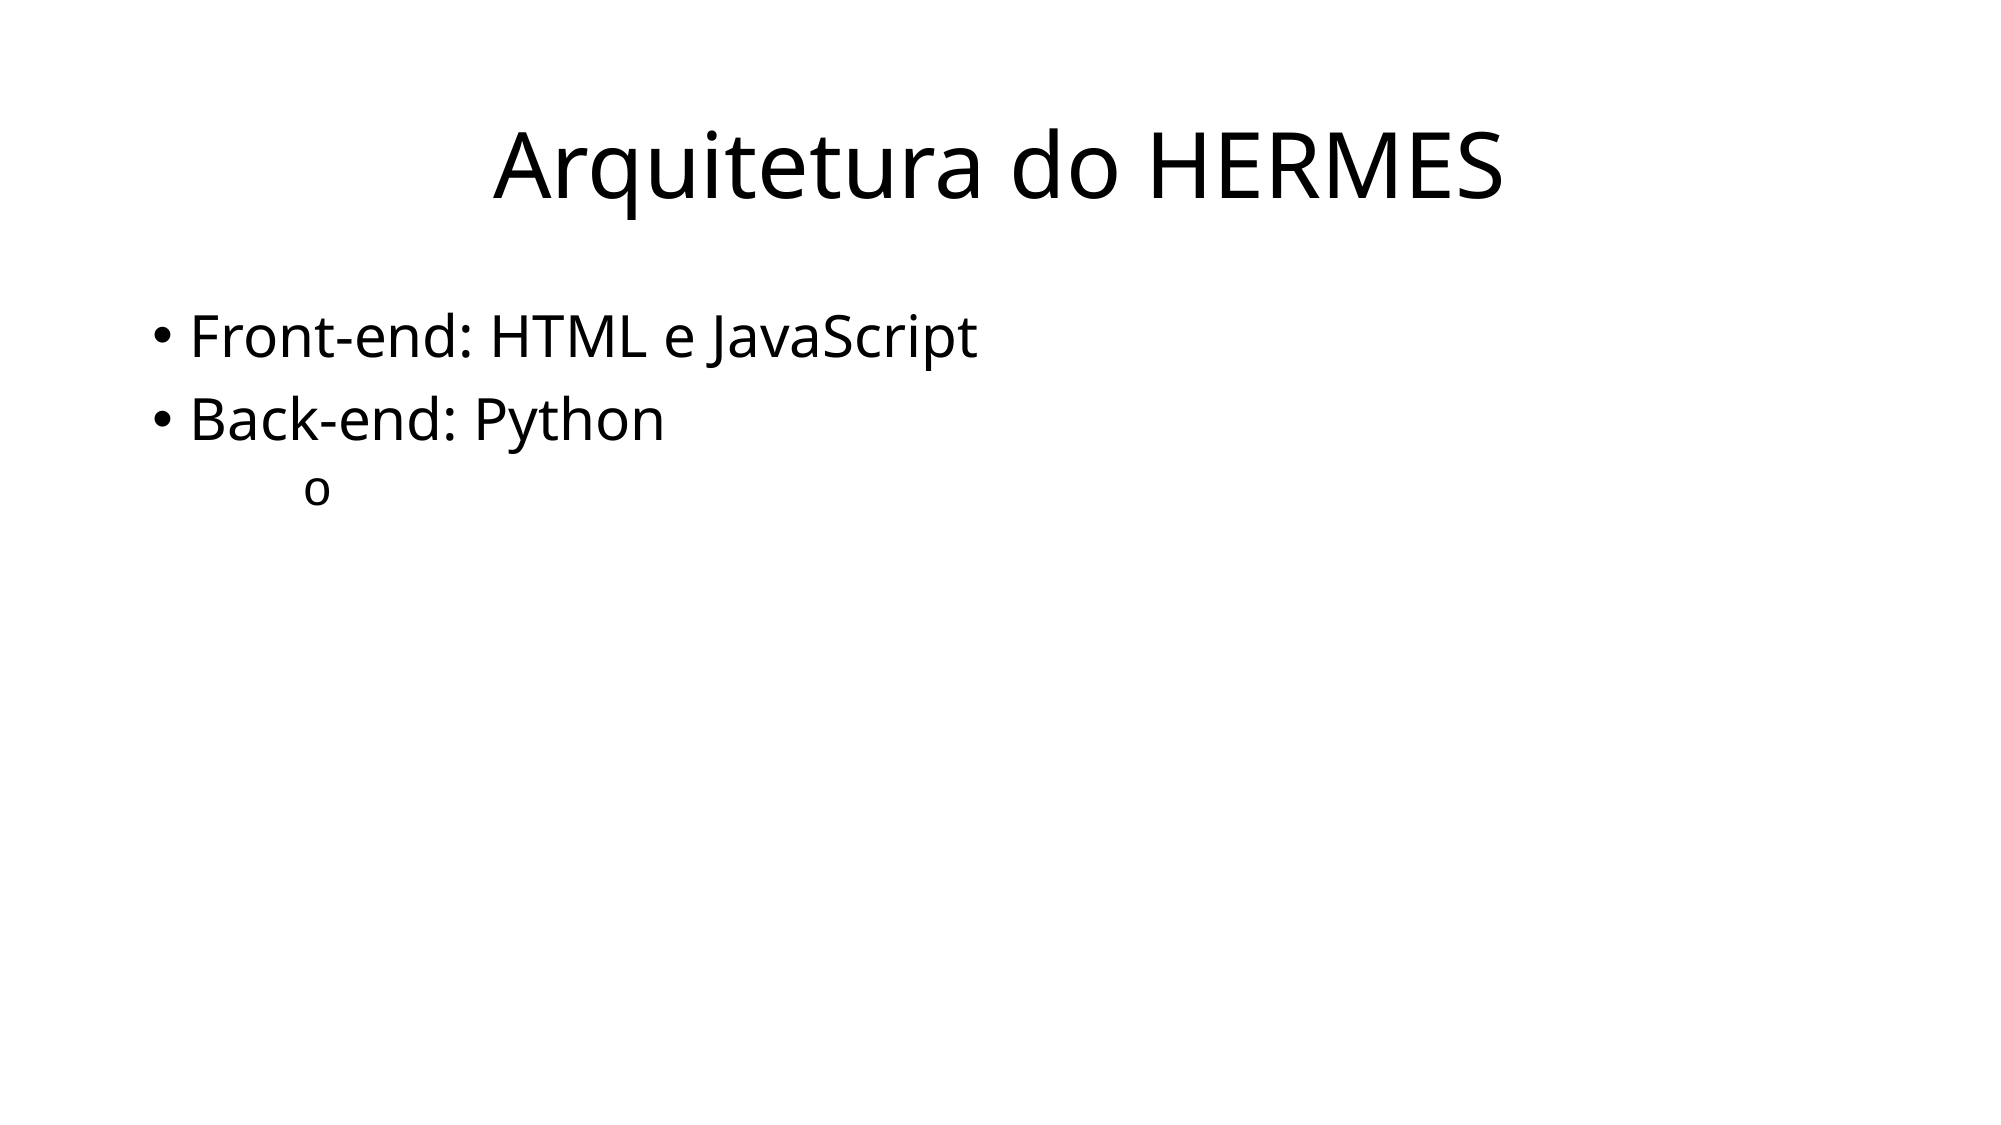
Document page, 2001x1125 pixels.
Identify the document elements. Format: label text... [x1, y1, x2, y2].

list Front-end: HTML e JavaScript Back-end: Python [137, 299, 1863, 1014]
title Arquitetura do HERMES [137, 59, 1863, 278]
